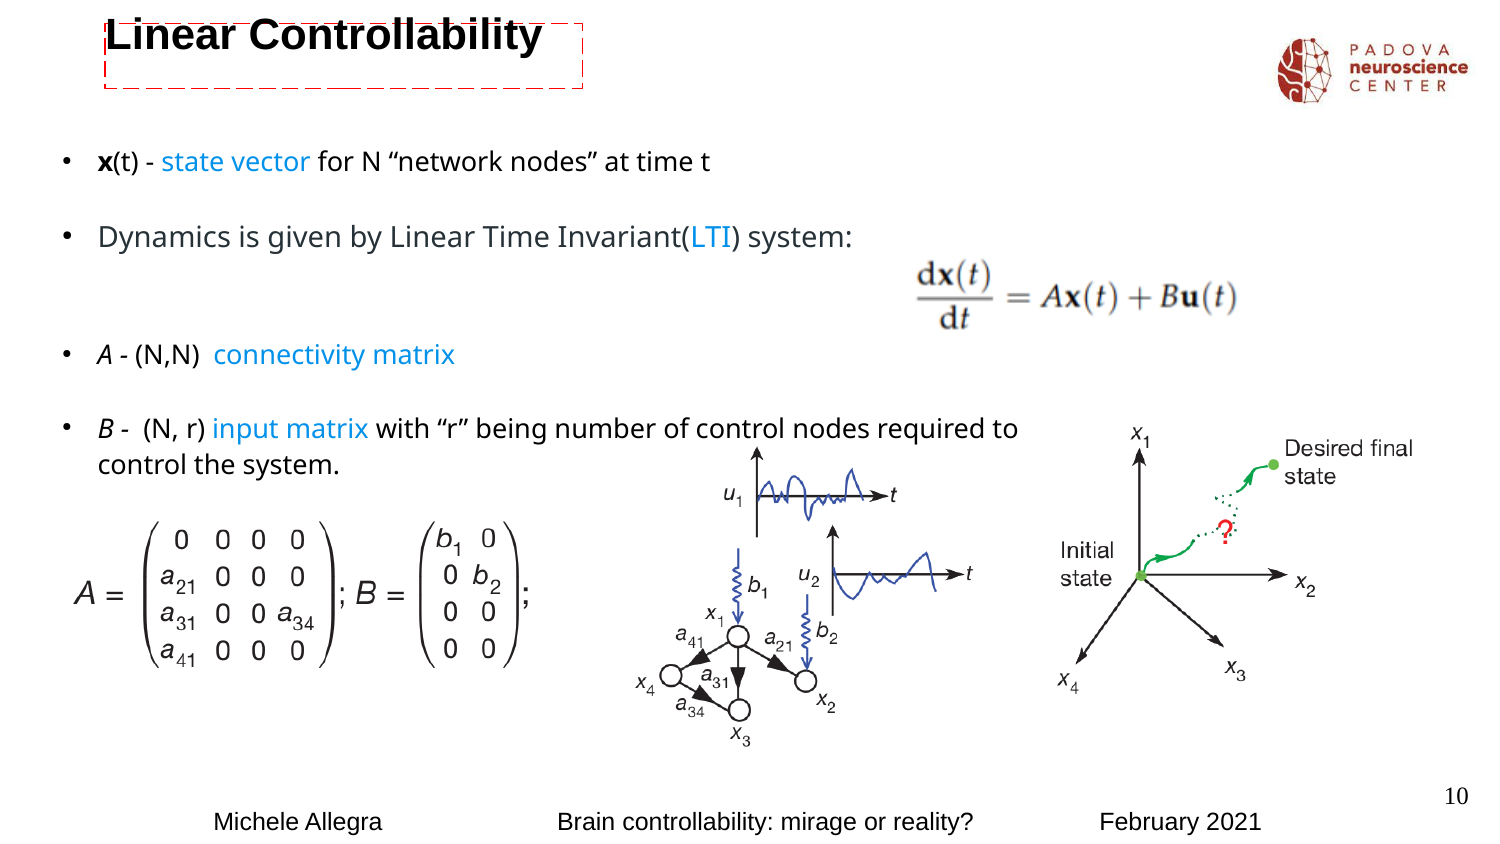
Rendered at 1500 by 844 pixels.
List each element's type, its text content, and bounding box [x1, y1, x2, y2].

picture [616, 458, 984, 753]
slide_number <number> [1378, 779, 1469, 844]
picture [1268, 10, 1476, 123]
picture [1053, 403, 1421, 699]
picture [71, 496, 532, 680]
text_box Michele Allegra Brain controllability: mirage or reality? February 2021 [64, 794, 1415, 844]
picture [1123, 243, 1260, 347]
text_box x(t) - state vector for N “network nodes” at time t Dynamics is given by Linear Time Invariant(LTI) system: A - (N,N) connectivity matrix B - (N, r) input matrix with “r” being number of control nodes required to control the system. [47, 135, 1123, 458]
title Linear Controllability [105, 23, 583, 89]
